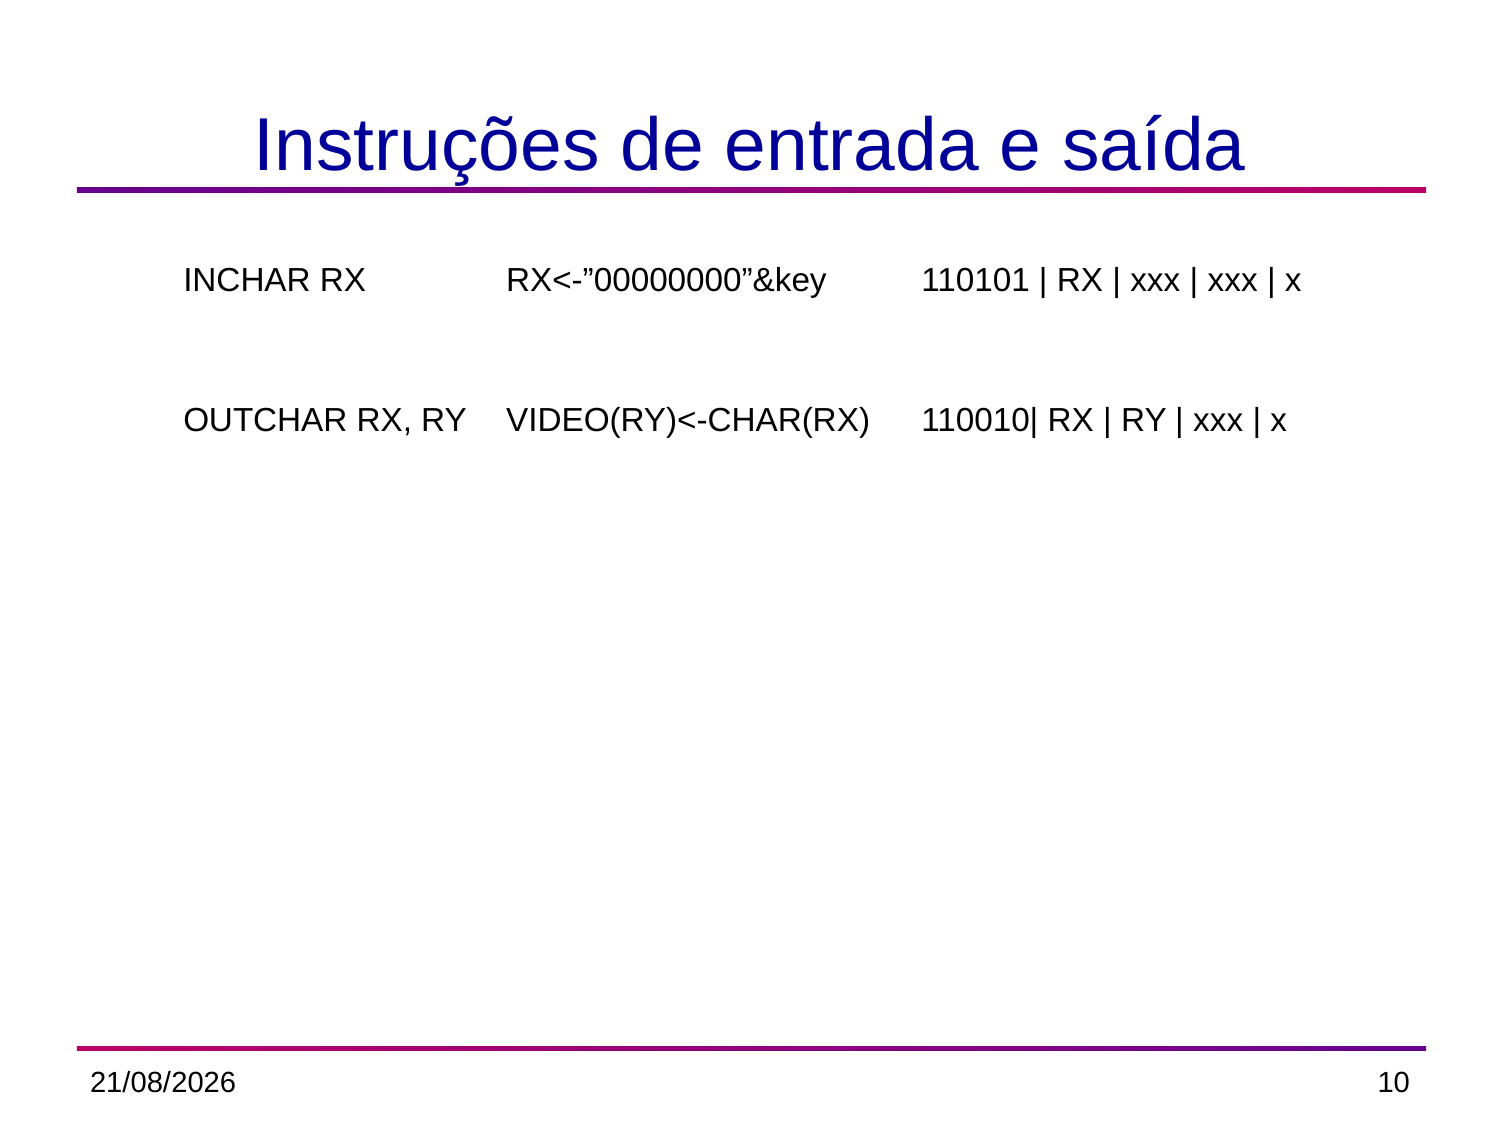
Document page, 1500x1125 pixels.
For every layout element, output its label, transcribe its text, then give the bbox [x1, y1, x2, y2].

slide_number <number> [1074, 1055, 1425, 1125]
title Instruções de entrada e saída [76, 74, 1424, 193]
slide_number 27/07/2022 [75, 1055, 425, 1125]
text_box INCHAR RX RX<-”00000000”&key 110101 | RX | xxx | xxx | x OUTCHAR RX, RY VIDEO(RY)<-CHAR(RX) 110010| RX | RY | xxx | x [112, 251, 1463, 1055]
